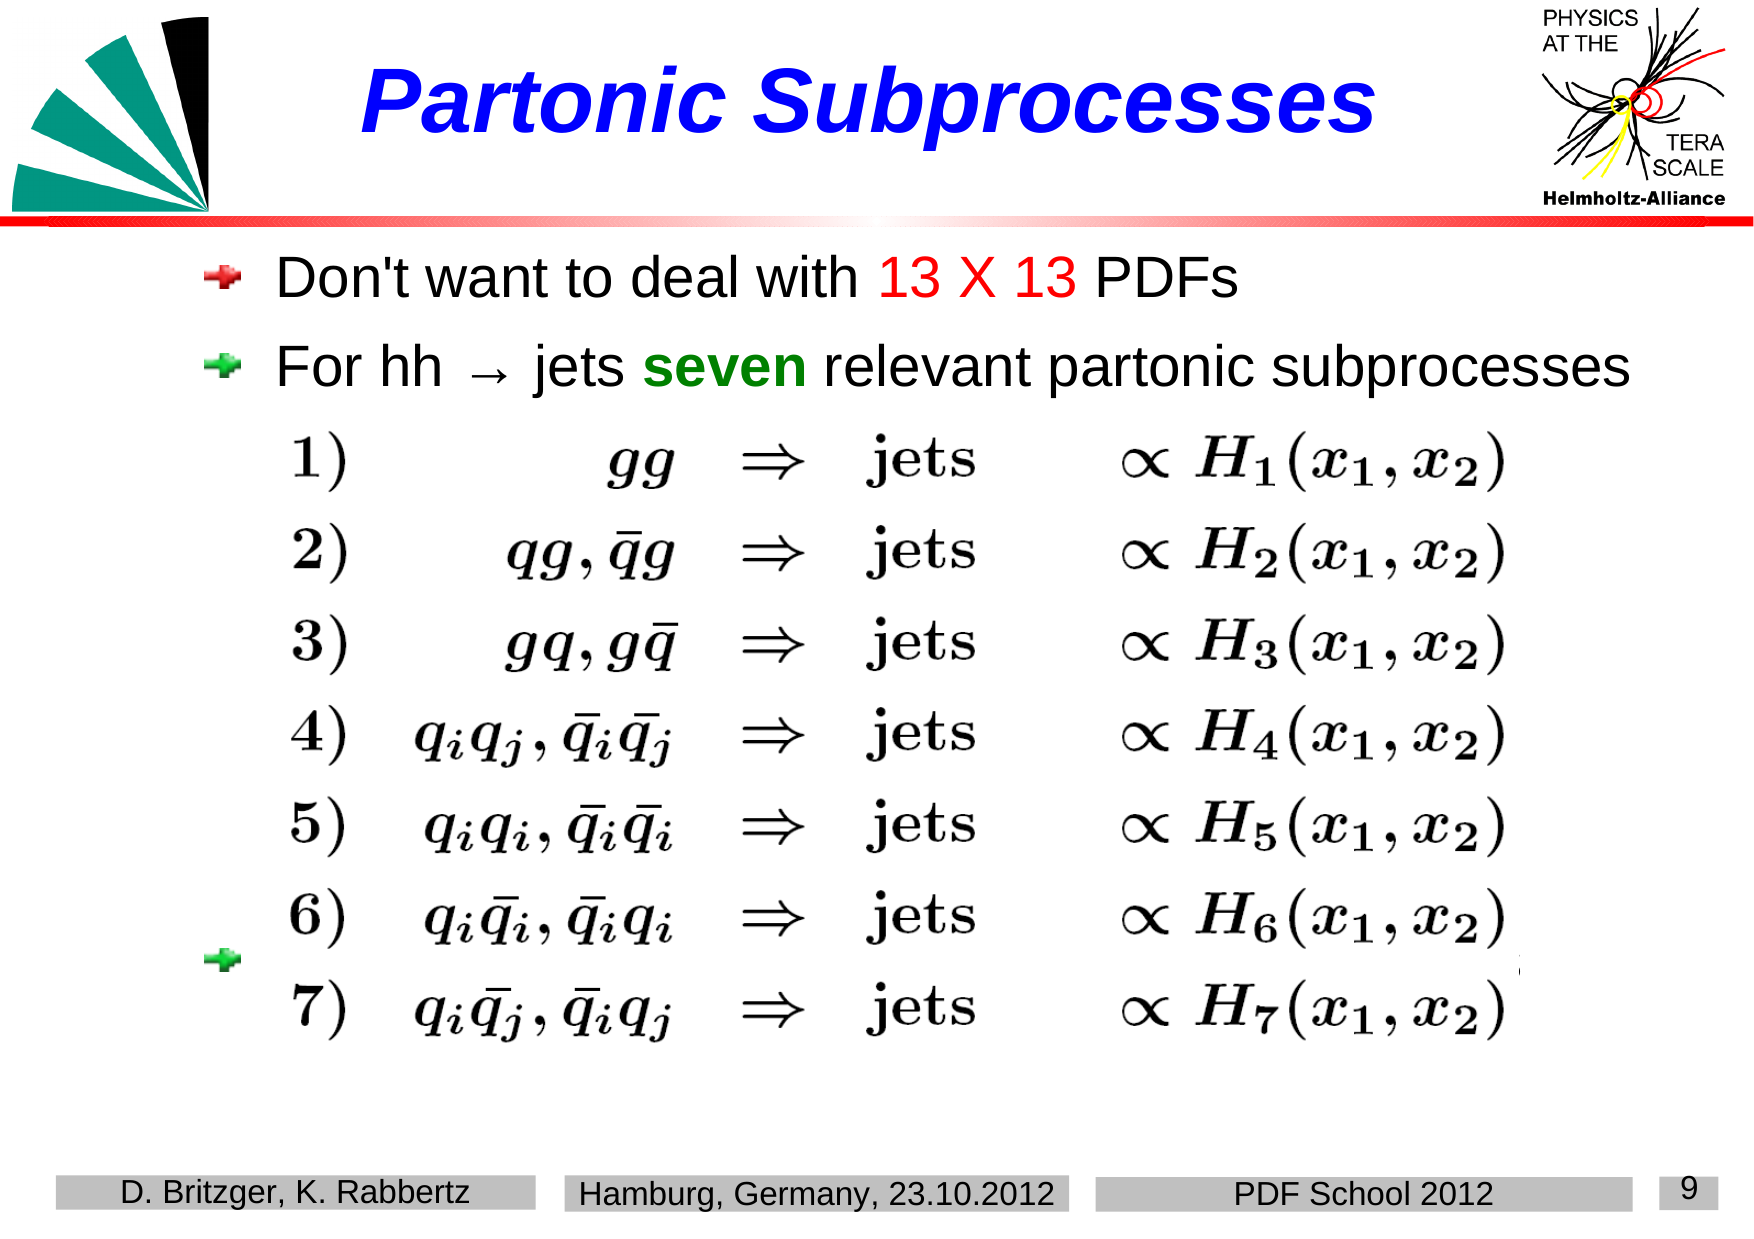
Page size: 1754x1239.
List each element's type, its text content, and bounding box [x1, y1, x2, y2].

picture [1524, 0, 1742, 216]
picture [12, 17, 209, 214]
title Partonic Subprocesses [210, 0, 1530, 203]
picture [277, 417, 1519, 1063]
list Don't want to deal with 13 X 13 PDFs For hh → jets seven relevant partonic subprocesses Need only seven linear combinations Hi of PDFs [145, 244, 1643, 1171]
